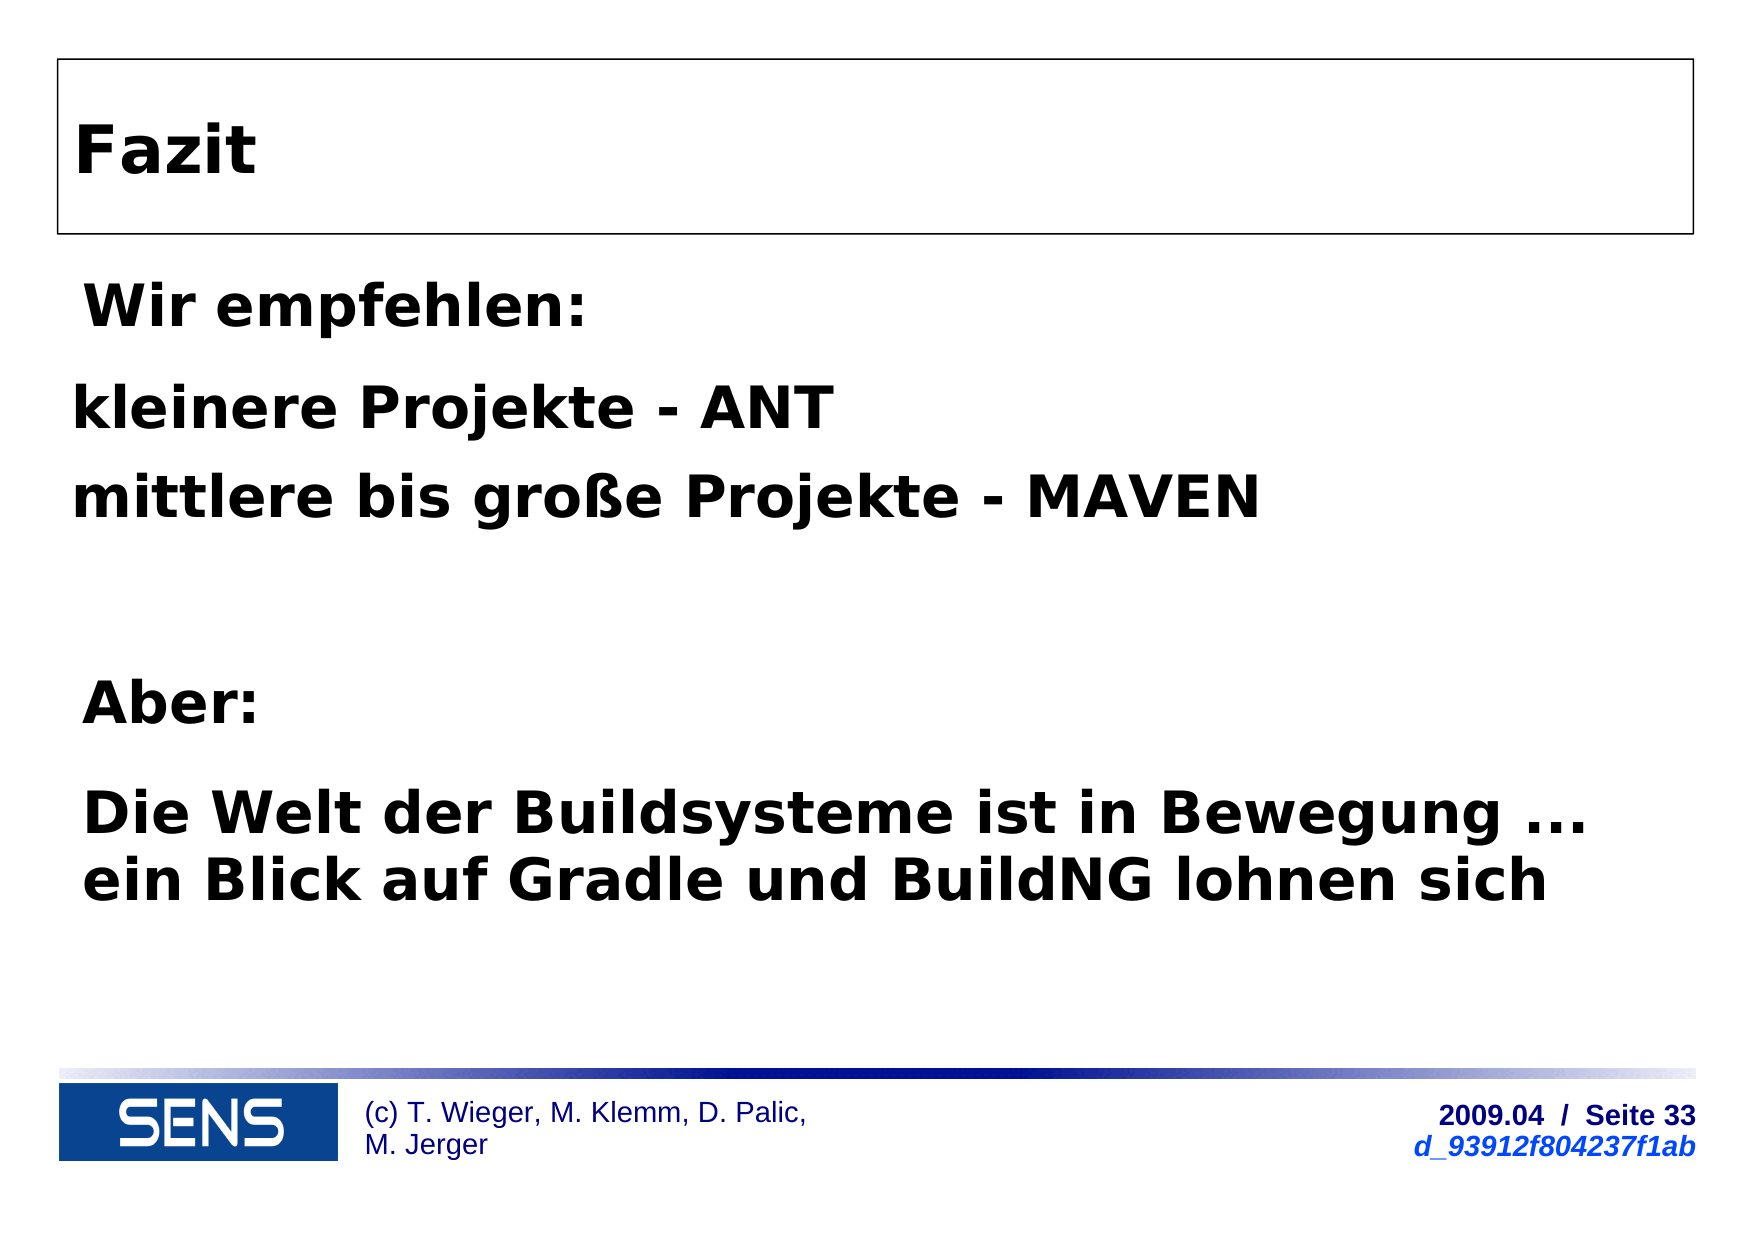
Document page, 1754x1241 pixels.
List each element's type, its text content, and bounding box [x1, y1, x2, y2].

picture [59, 1068, 1696, 1079]
picture [59, 1083, 338, 1161]
list Wir empfehlen: kleinere Projekte - ANT mittlere bis große Projekte - MAVEN Aber: Die Welt der Buildsysteme ist in Bewegung ... ein Blick auf Gradle und BuildNG lohnen sich [71, 272, 1693, 1038]
title Fazit [73, 61, 1693, 241]
